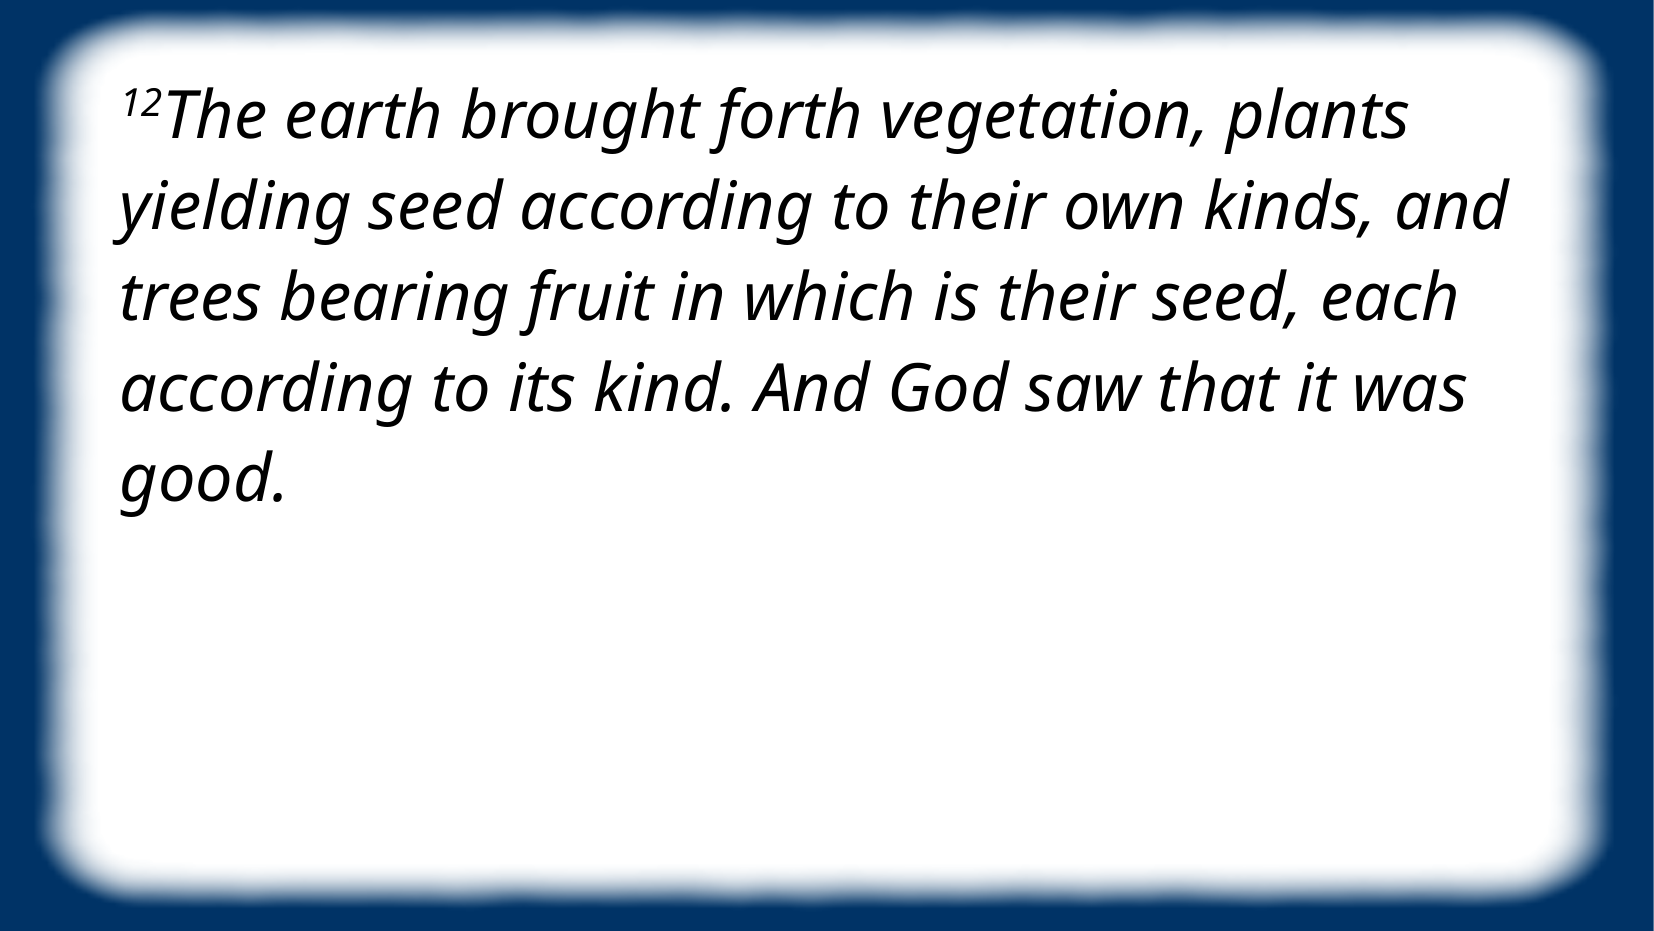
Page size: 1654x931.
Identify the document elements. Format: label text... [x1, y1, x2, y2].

text_box 12The earth brought forth vegetation, plants yielding seed according to their own kinds, and trees bearing fruit in which is their seed, each according to its kind. And God saw that it was good. [105, 60, 1546, 519]
picture [0, 0, 1654, 931]
